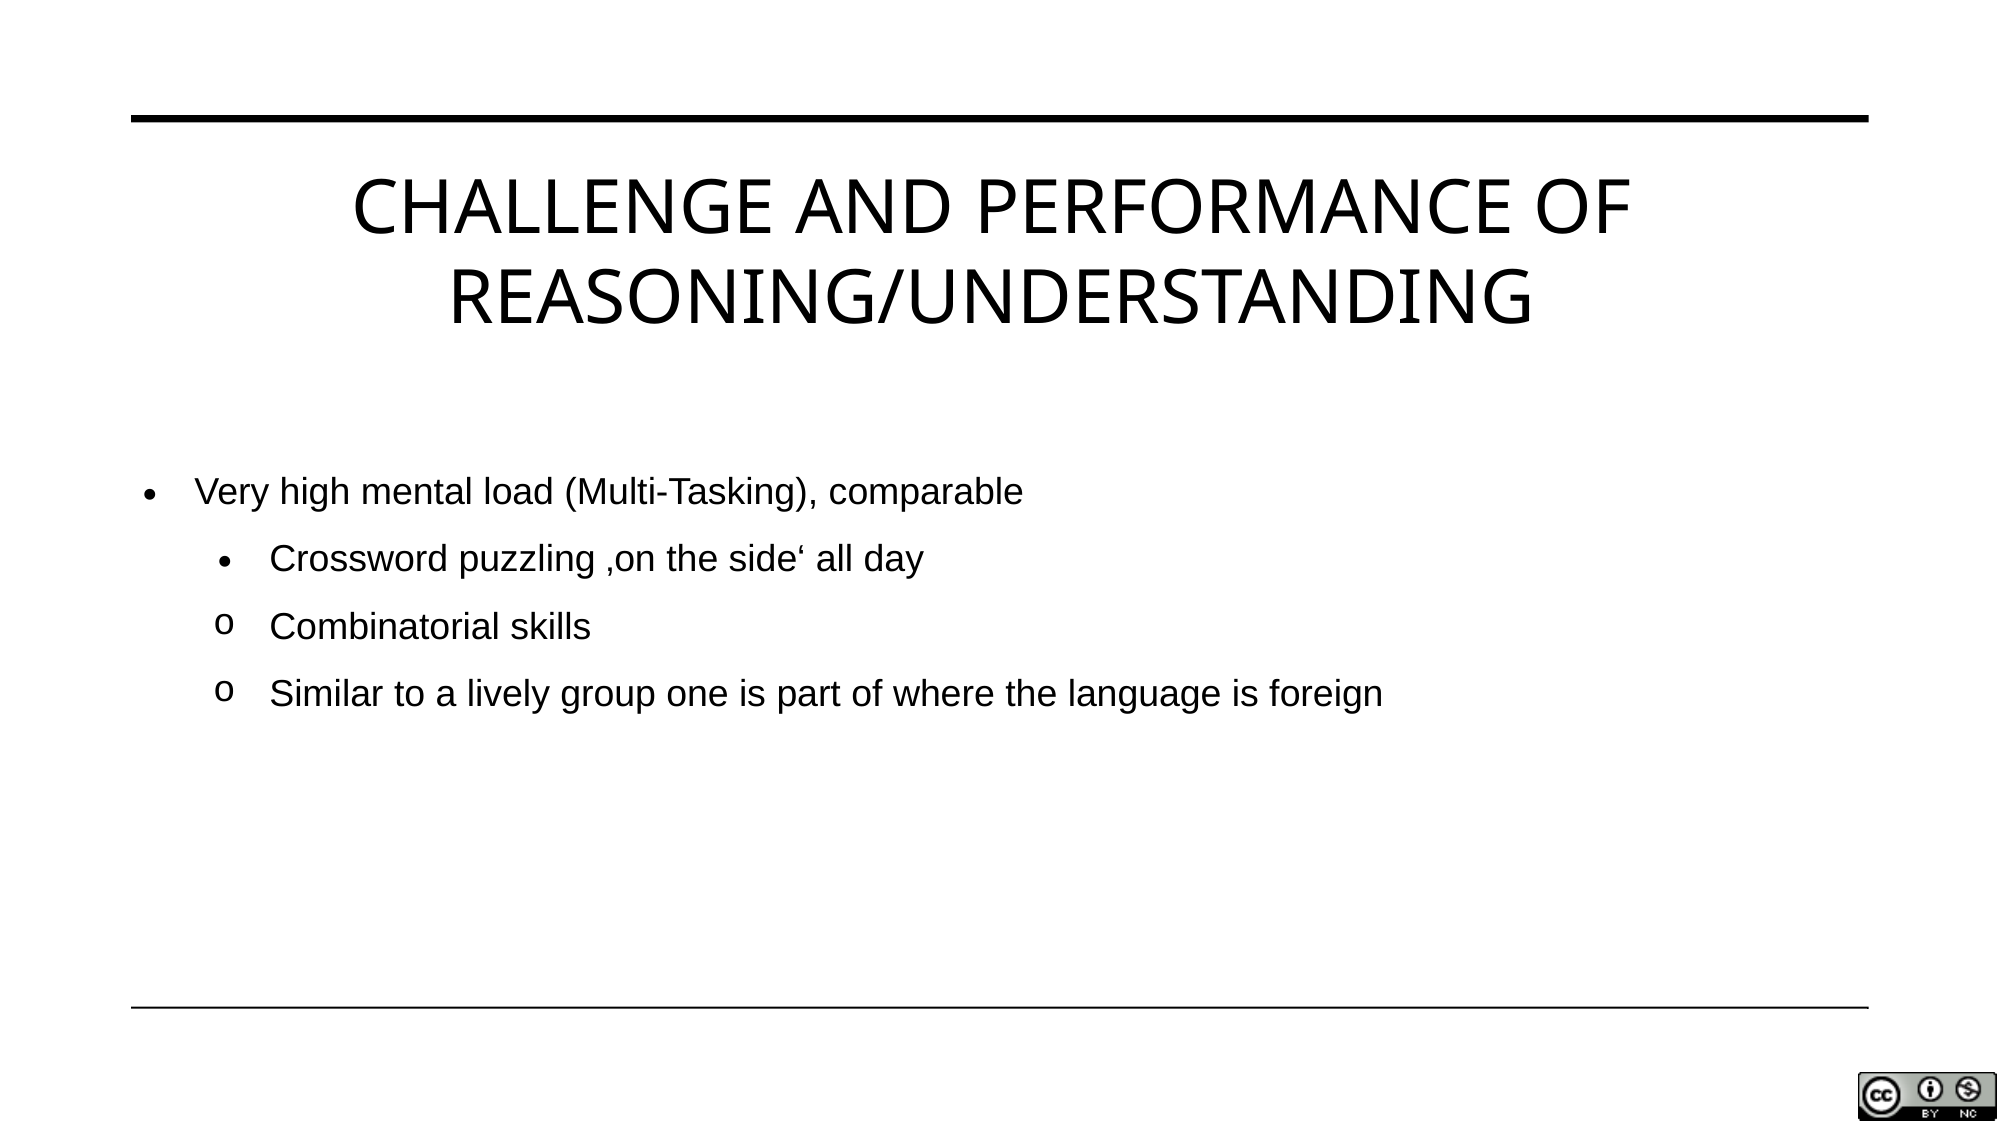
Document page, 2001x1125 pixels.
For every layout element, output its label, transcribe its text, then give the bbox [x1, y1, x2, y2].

title CHALLENGE AND PERFORMANCE OF REASONING/UNDERSTANDING [114, 151, 1869, 366]
picture [1858, 1072, 1997, 1121]
text_box Very high mental load (Multi-Tasking), comparable Crossword puzzling ‚on the side‘ all day Combinatorial skills Similar to a lively group one is part of where the language is foreign [123, 391, 1877, 722]
